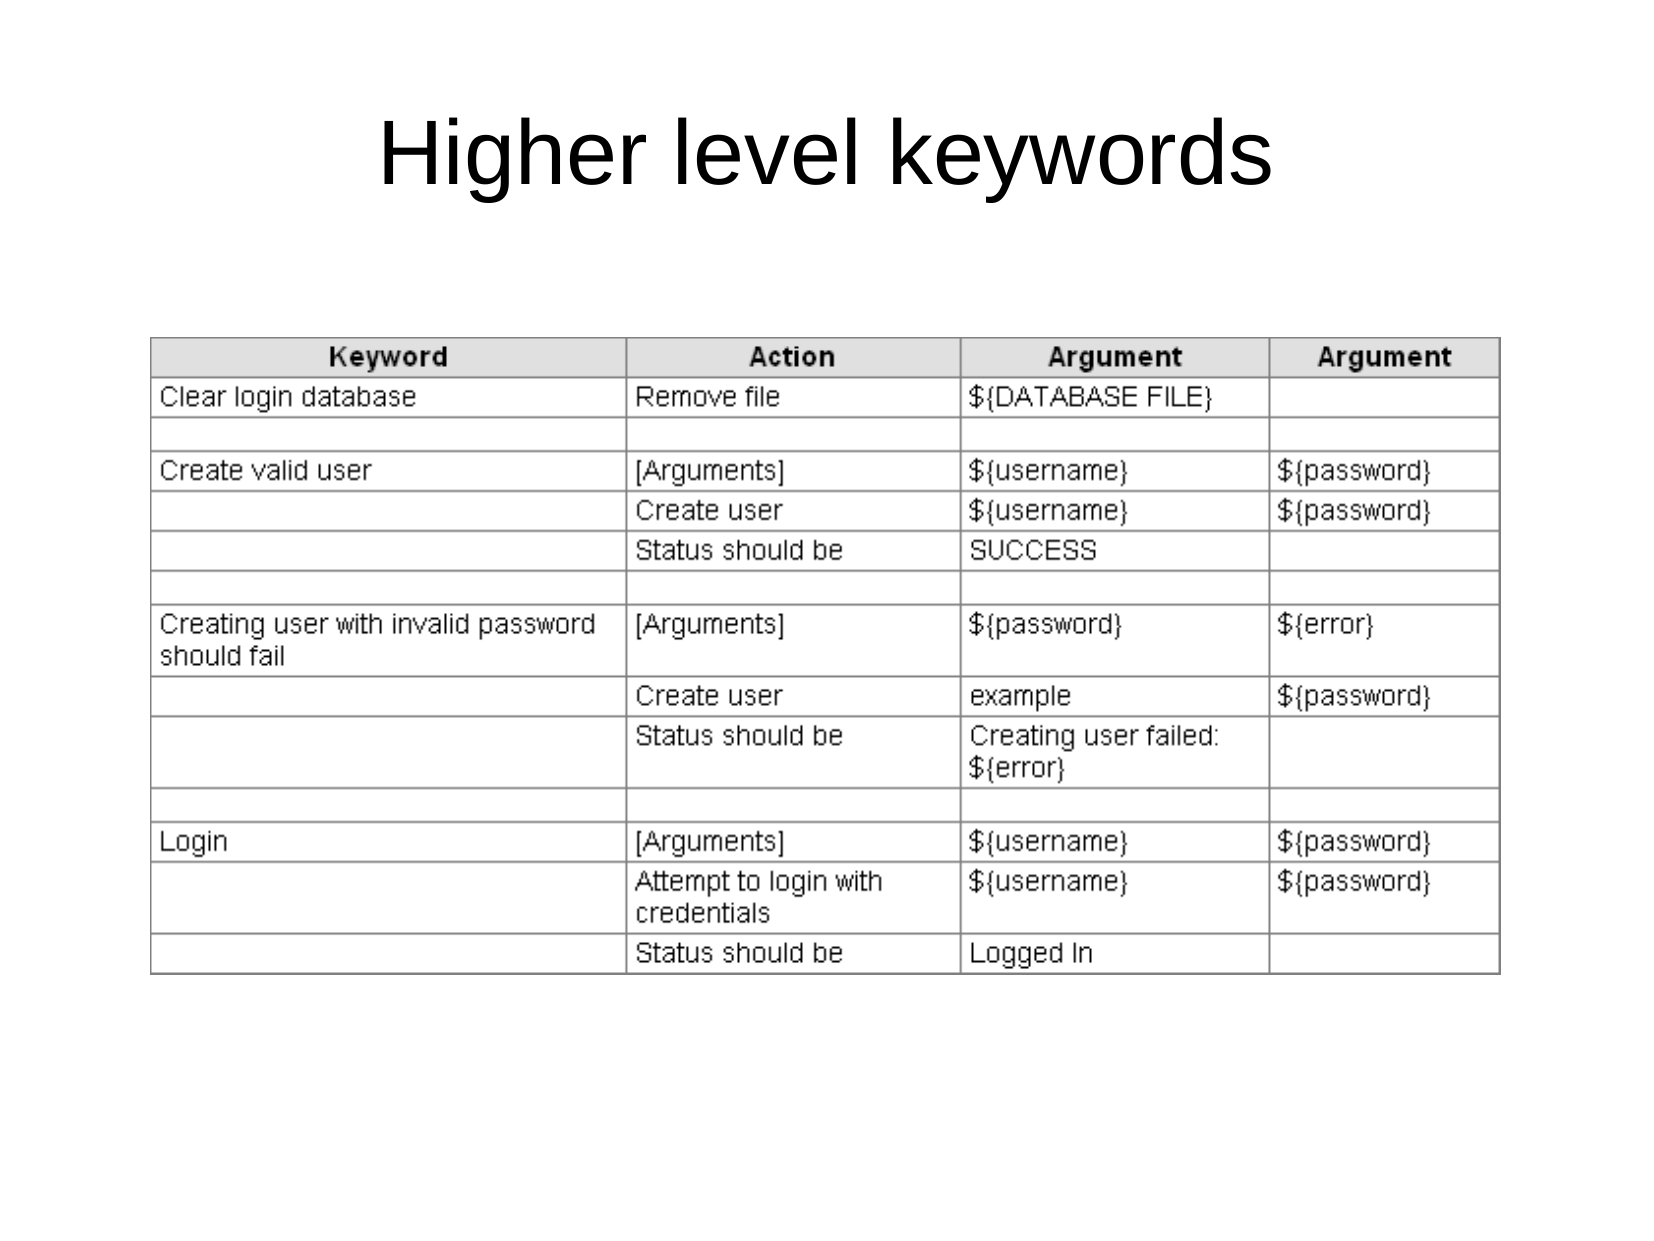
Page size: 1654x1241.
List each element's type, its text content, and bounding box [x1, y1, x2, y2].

title Higher level keywords [82, 49, 1571, 257]
picture [150, 337, 1501, 976]
